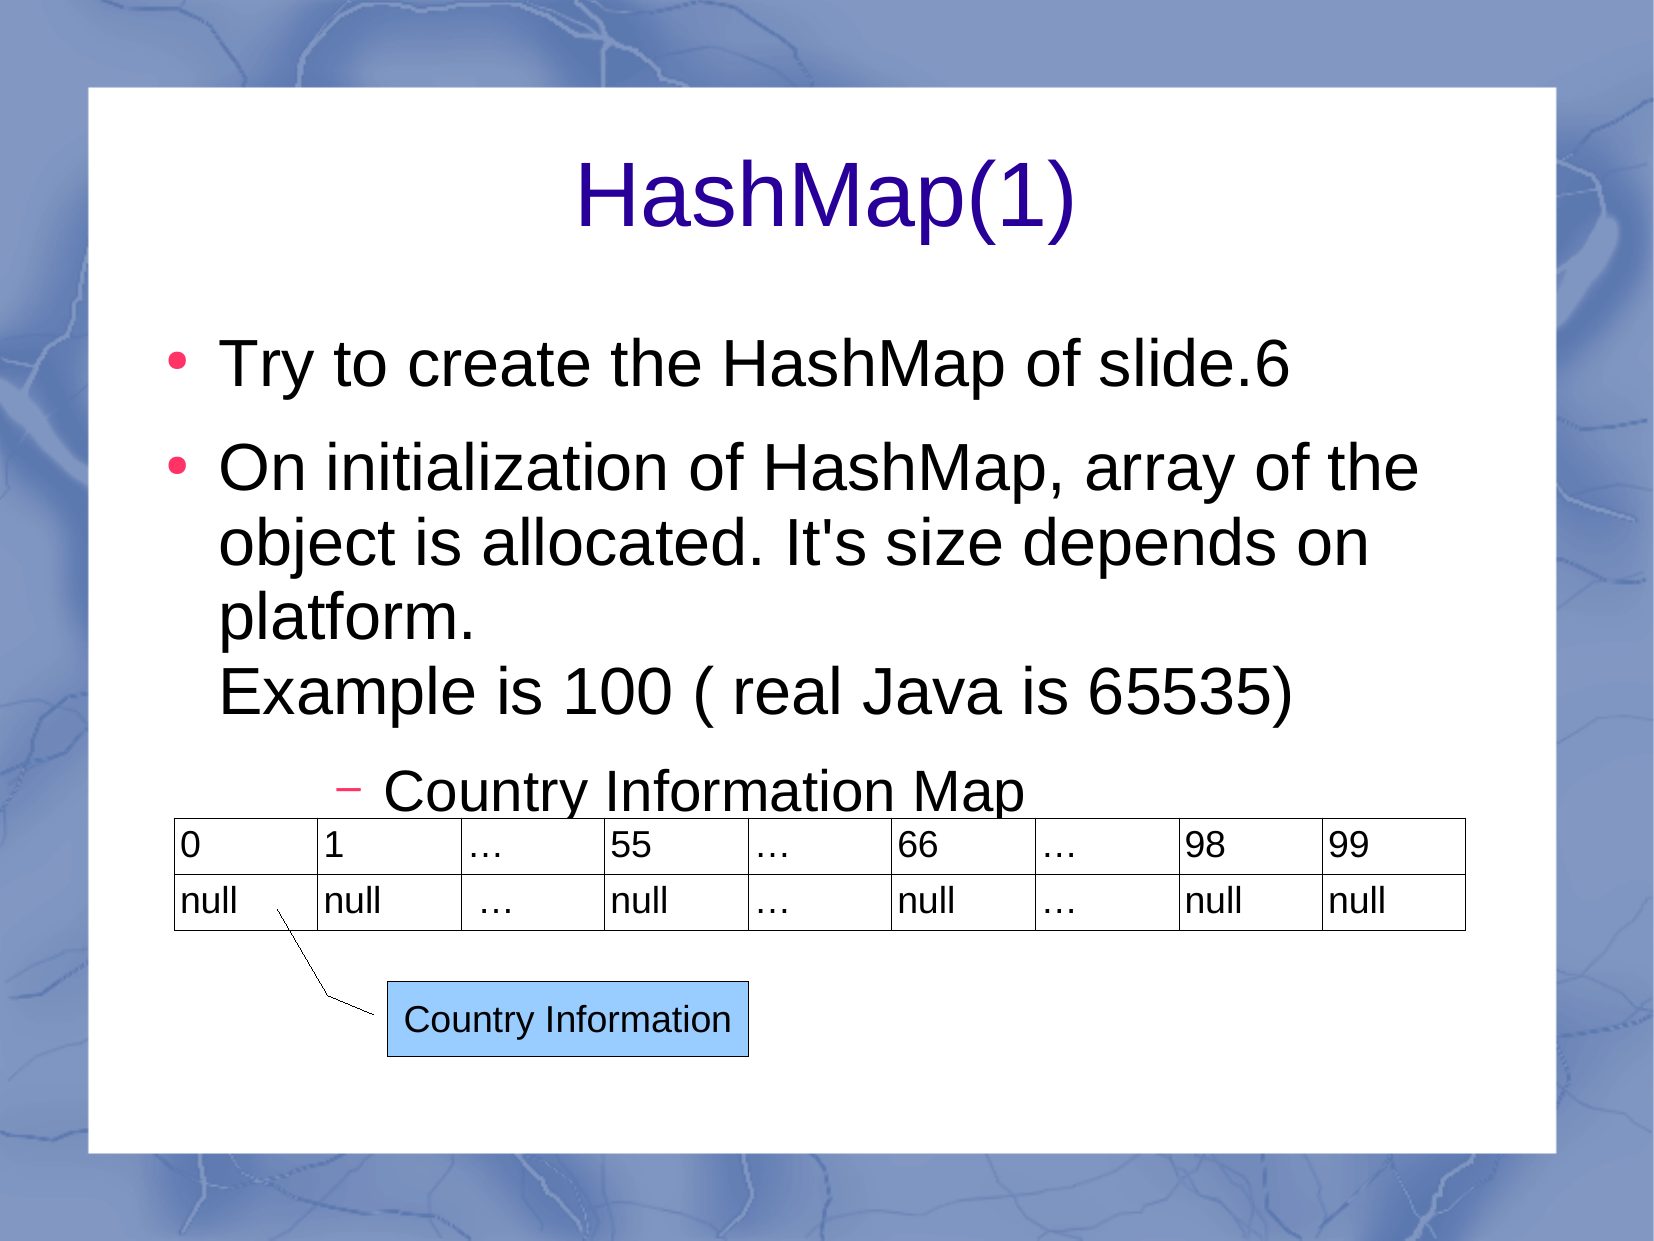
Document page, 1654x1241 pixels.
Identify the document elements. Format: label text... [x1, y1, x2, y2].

table_cell … [1036, 875, 1179, 930]
table_cell null [175, 875, 317, 930]
table_cell null [318, 875, 461, 930]
title HashMap(1) [118, 98, 1536, 291]
text_box Country Information [388, 982, 748, 1057]
table_cell null [1323, 875, 1465, 930]
table_header 98 [1180, 819, 1322, 874]
table_header … [462, 819, 604, 874]
table_header 99 [1323, 819, 1465, 874]
table_cell null [892, 875, 1035, 930]
table_cell … [749, 875, 891, 930]
picture [0, 0, 1654, 1241]
table_header 55 [605, 819, 748, 874]
table_header 1 [318, 819, 461, 874]
list Try to create the HashMap of slide.6 On initialization of HashMap, array of the object is allocated. It's size depends on platform. Example is 100 ( real Java is 65535) Country Information Map [147, 325, 1506, 996]
table_cell null [1180, 875, 1322, 930]
table_cell … [462, 875, 604, 930]
table_header … [1036, 819, 1179, 874]
table_header 66 [892, 819, 1035, 874]
table_cell null [605, 875, 748, 930]
table_header 0 [175, 819, 317, 874]
table_header … [749, 819, 891, 874]
